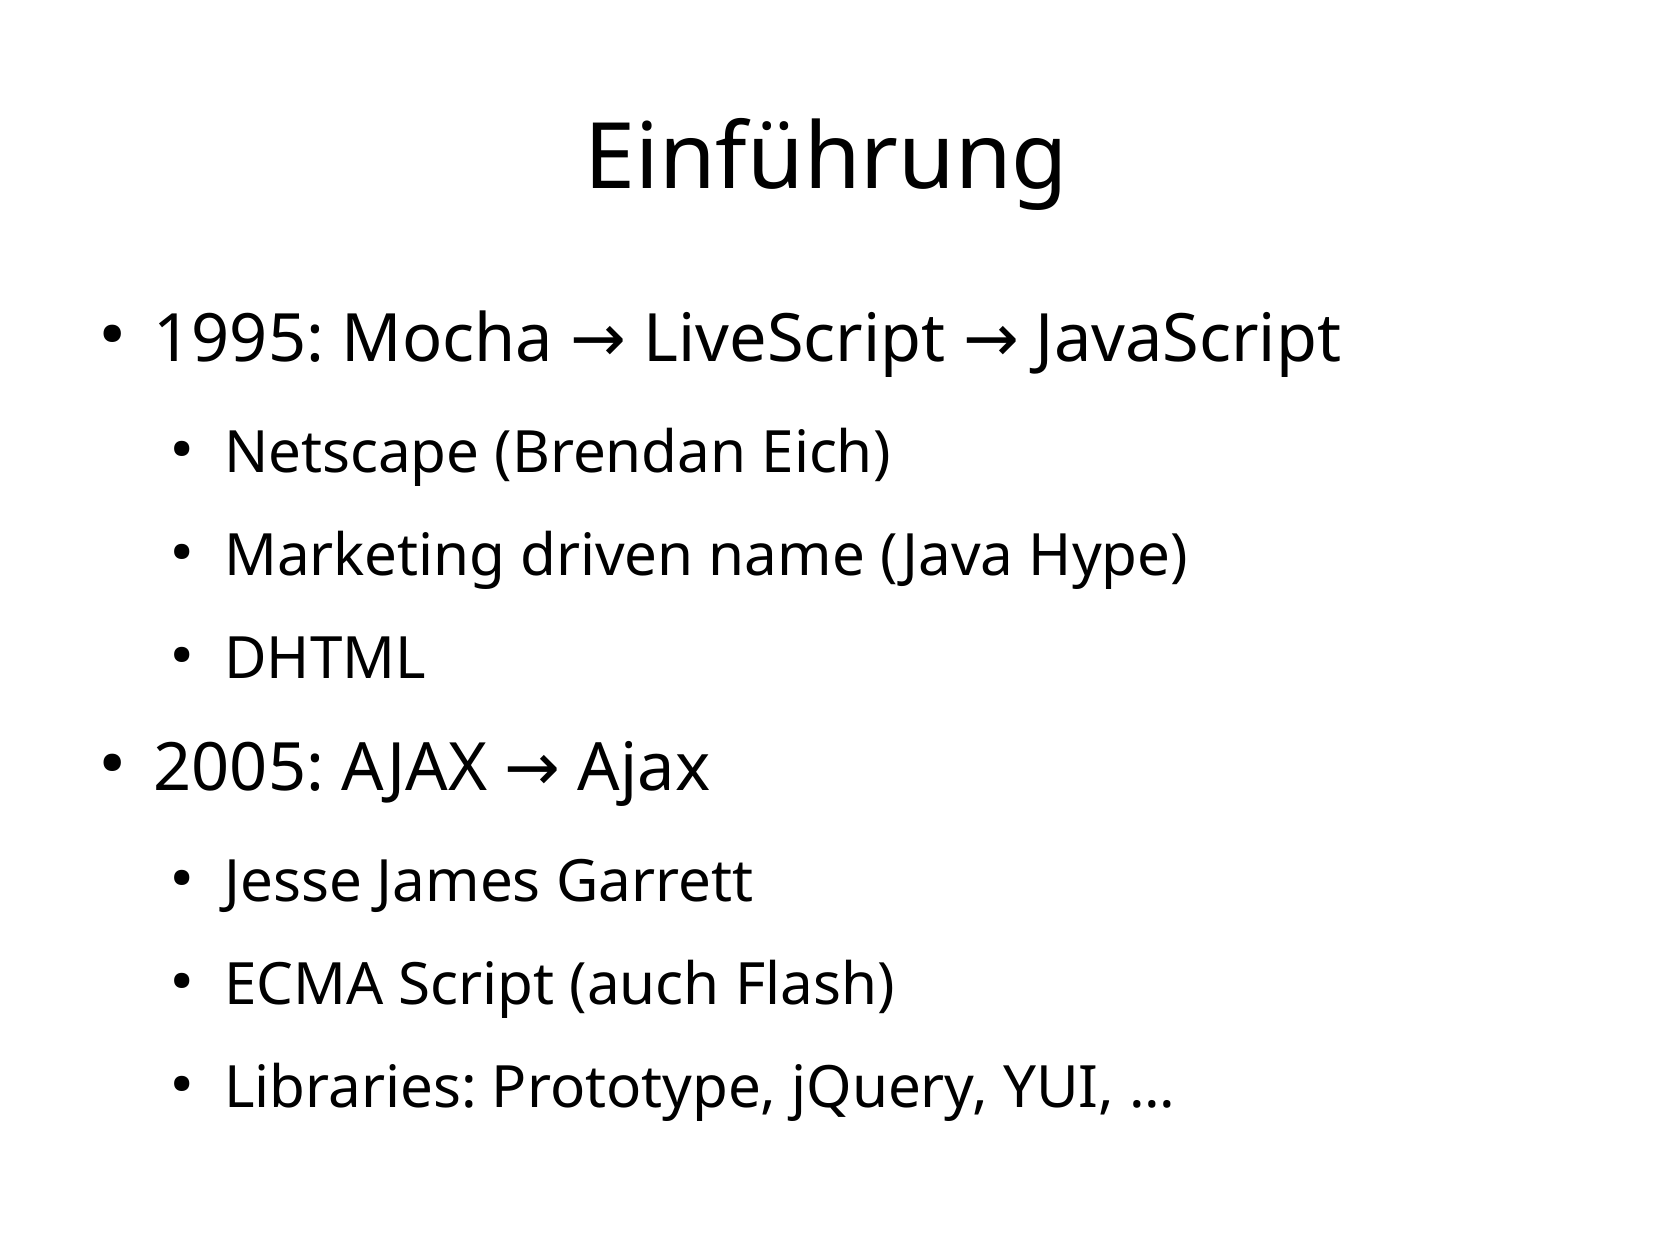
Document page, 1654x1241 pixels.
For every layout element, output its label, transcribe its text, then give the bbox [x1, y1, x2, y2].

title Einführung [82, 56, 1571, 250]
list 1995: Mocha → LiveScript → JavaScript Netscape (Brendan Eich) Marketing driven name (Java Hype) DHTML 2005: AJAX → Ajax Jesse James Garrett ECMA Script (auch Flash) Libraries: Prototype, jQuery, YUI, ... [82, 290, 1571, 1109]
